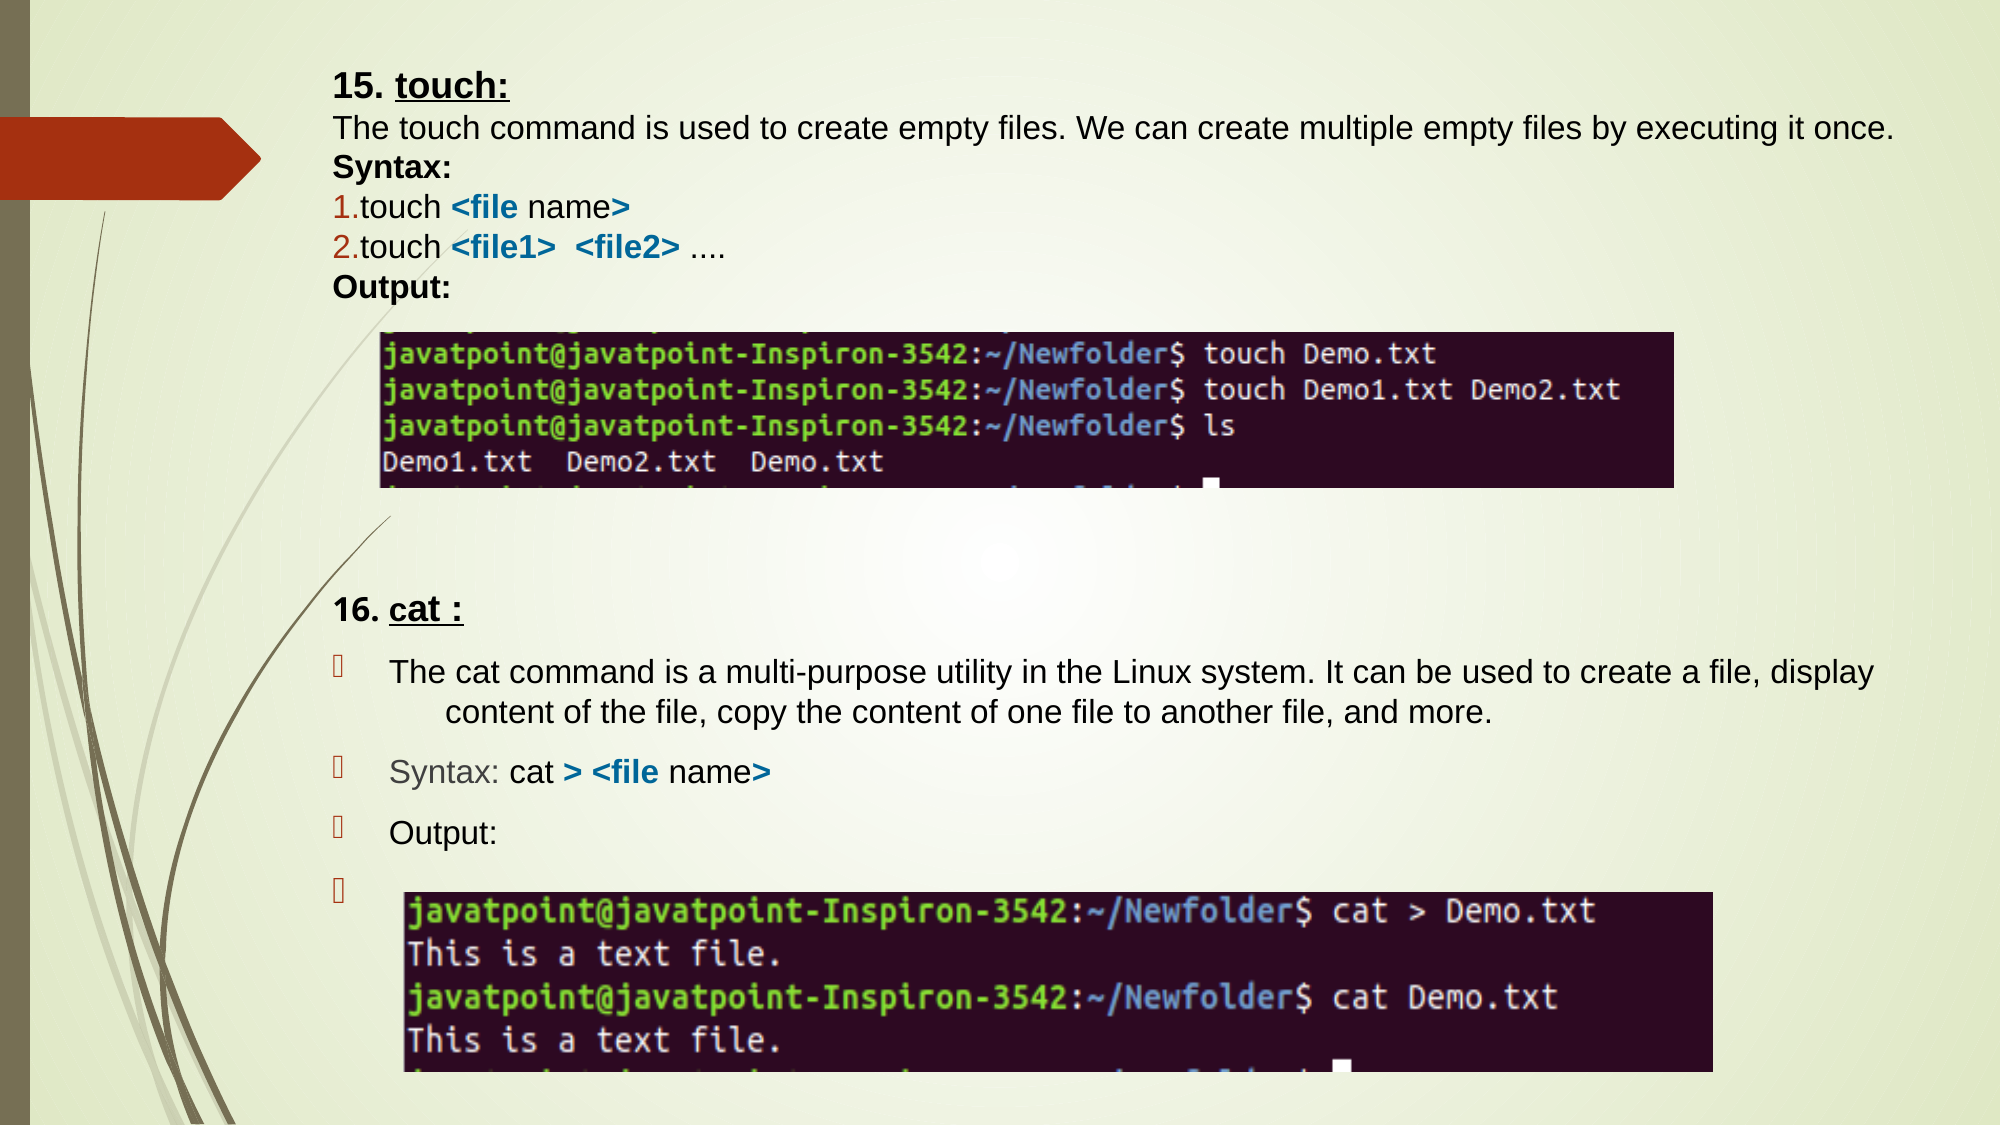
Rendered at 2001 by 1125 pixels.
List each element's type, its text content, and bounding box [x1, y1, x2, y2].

picture [379, 333, 1674, 488]
list 15. touch: The touch command is used to create empty files. We can create multiple empty files by executing it once. Syntax: touch <file name> touch <file1> <file2> .... Output: 16. cat : The cat command is a multi-purpose utility in the Linux system. It can be used to create a file, display content of the file, copy the content of one file to another file, and more. Syntax: cat > <file name> Output: [317, 53, 1940, 1097]
picture [403, 892, 1713, 1072]
